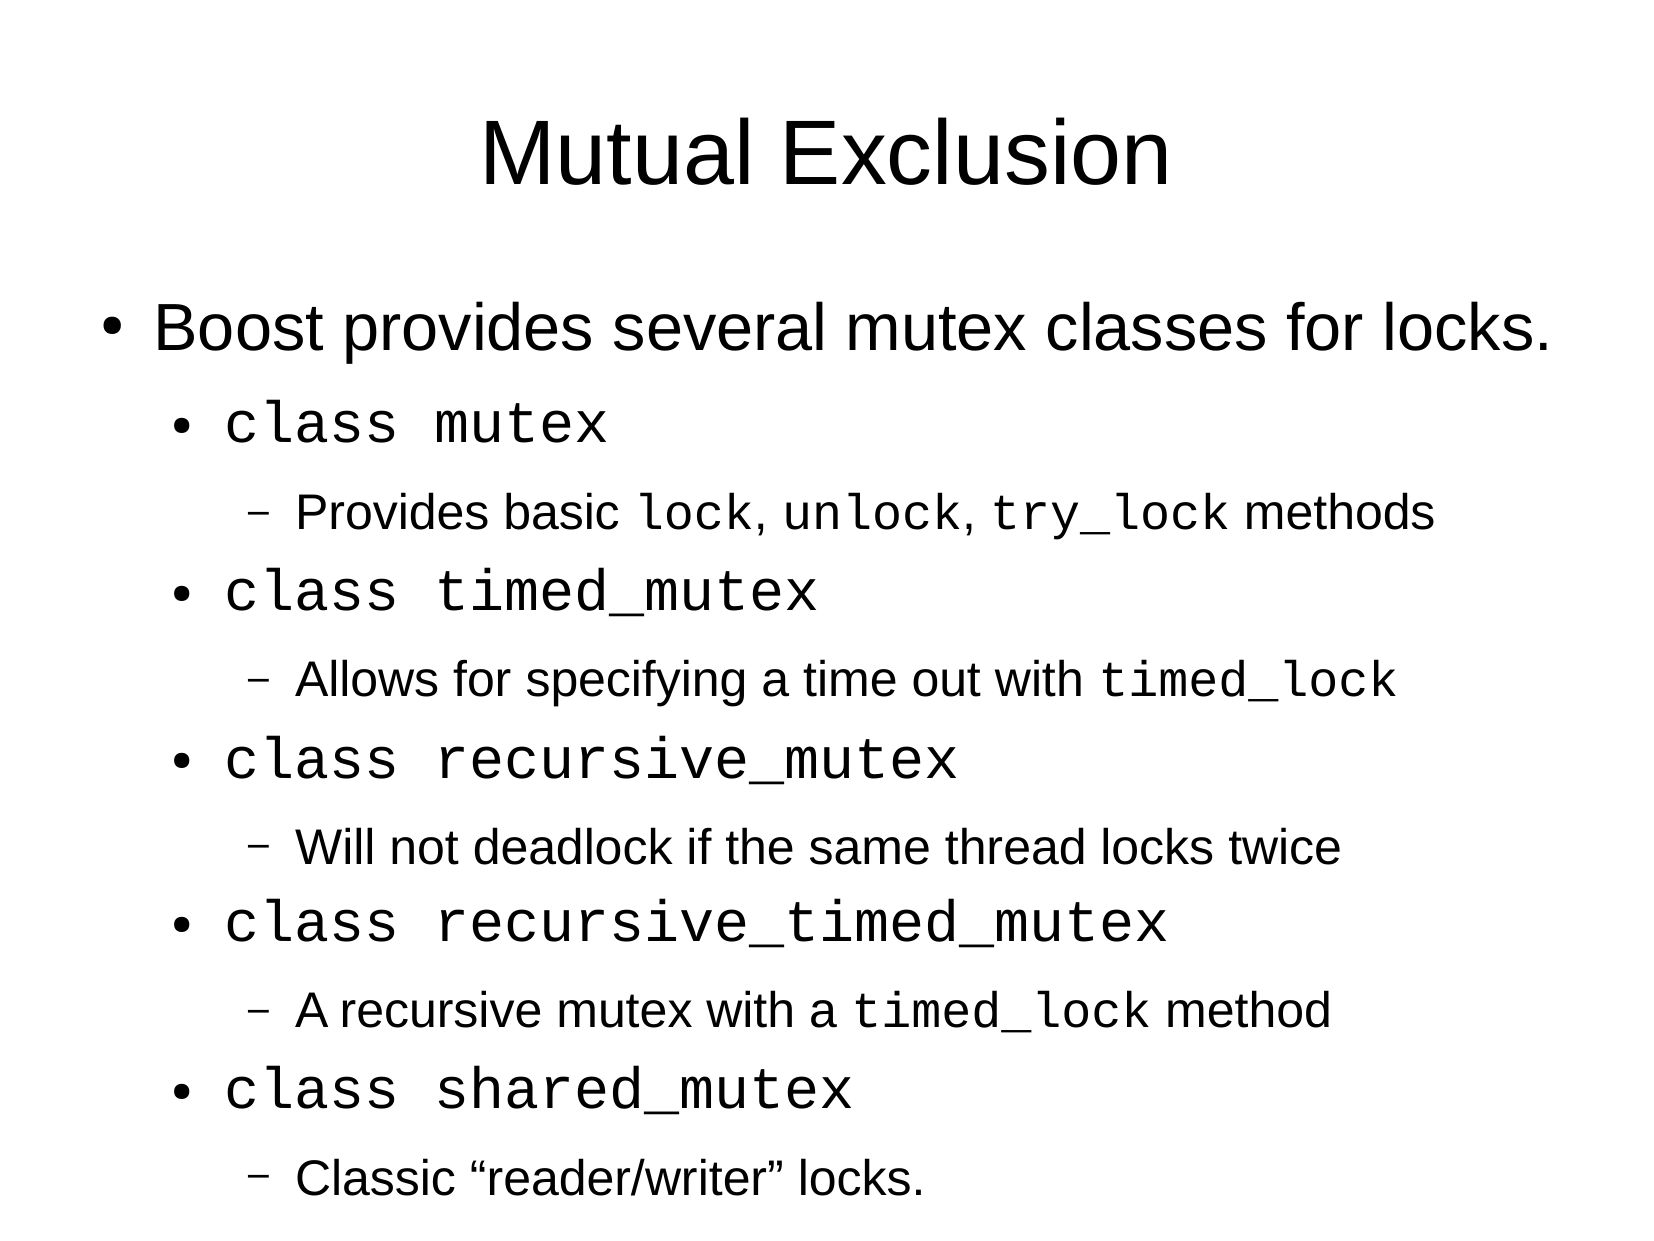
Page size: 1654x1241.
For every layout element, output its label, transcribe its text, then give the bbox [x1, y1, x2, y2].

list Boost provides several mutex classes for locks. class mutex Provides basic lock, unlock, try_lock methods class timed_mutex Allows for specifying a time out with timed_lock class recursive_mutex Will not deadlock if the same thread locks twice class recursive_timed_mutex A recursive mutex with a timed_lock method class shared_mutex Classic “reader/writer” locks. [82, 290, 1571, 1206]
title Mutual Exclusion [82, 56, 1571, 250]
